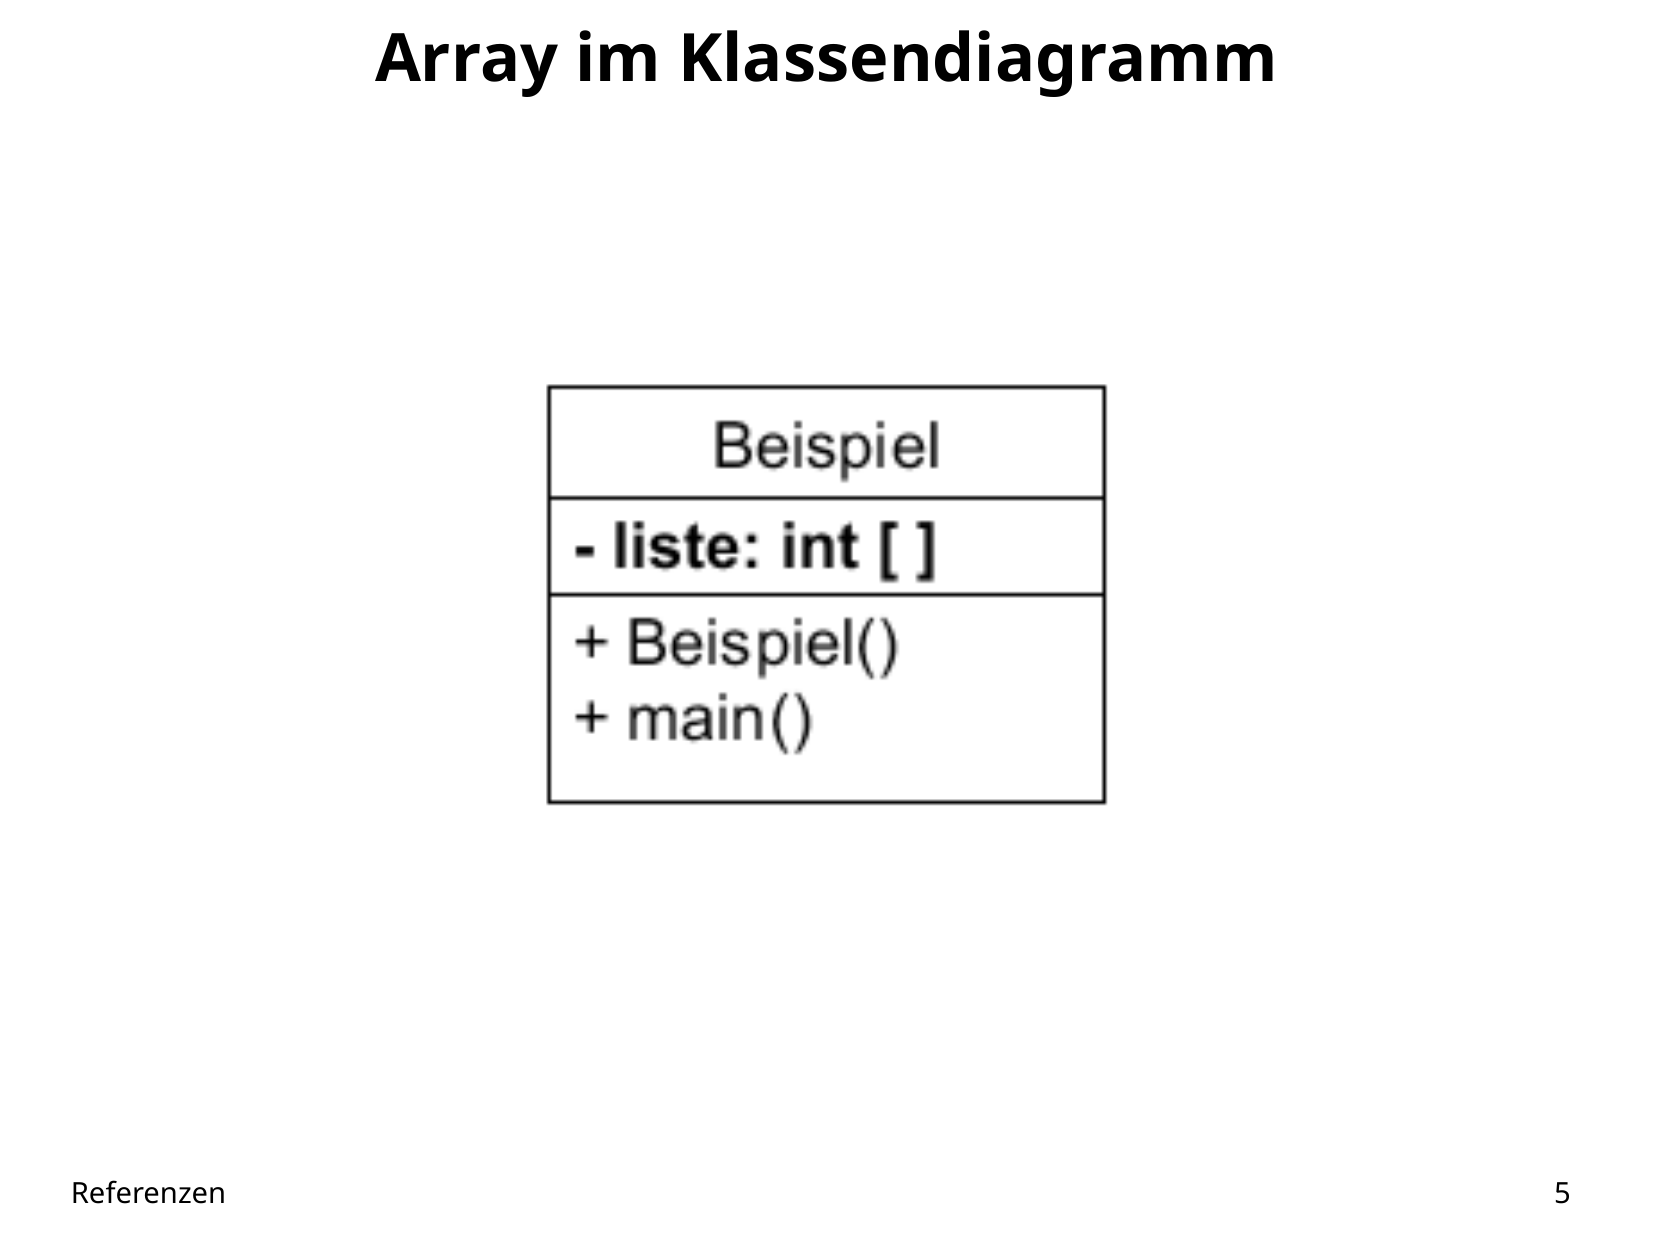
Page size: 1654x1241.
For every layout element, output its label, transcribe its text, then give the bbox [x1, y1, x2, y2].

title Array im Klassendiagramm [0, 5, 1654, 107]
picture [545, 383, 1111, 810]
